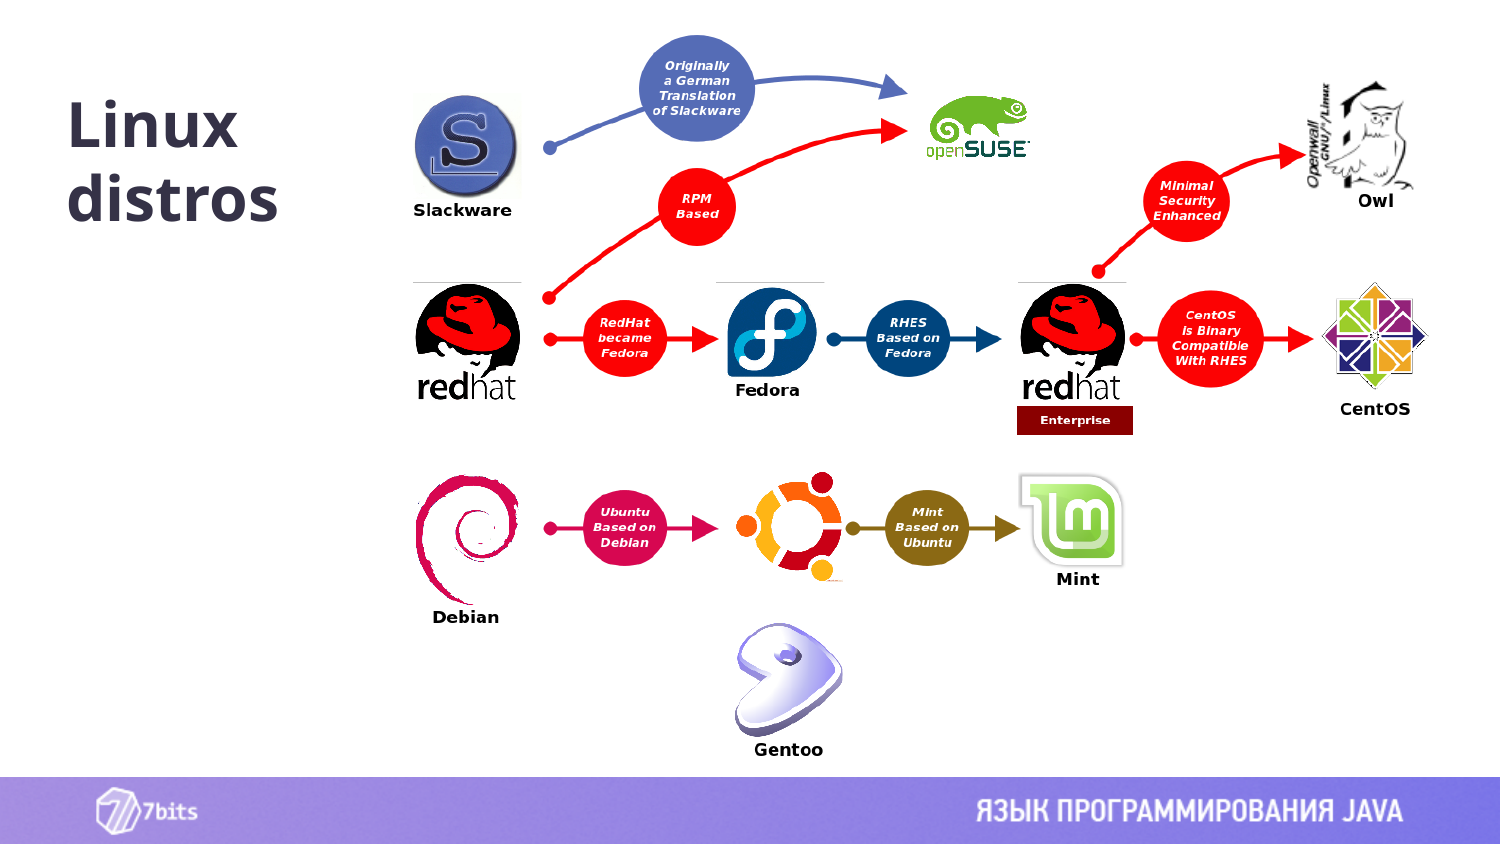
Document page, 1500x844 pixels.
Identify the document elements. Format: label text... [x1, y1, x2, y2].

picture [0, 777, 1500, 844]
title Linux distros [51, 69, 412, 363]
picture [412, 35, 1429, 759]
